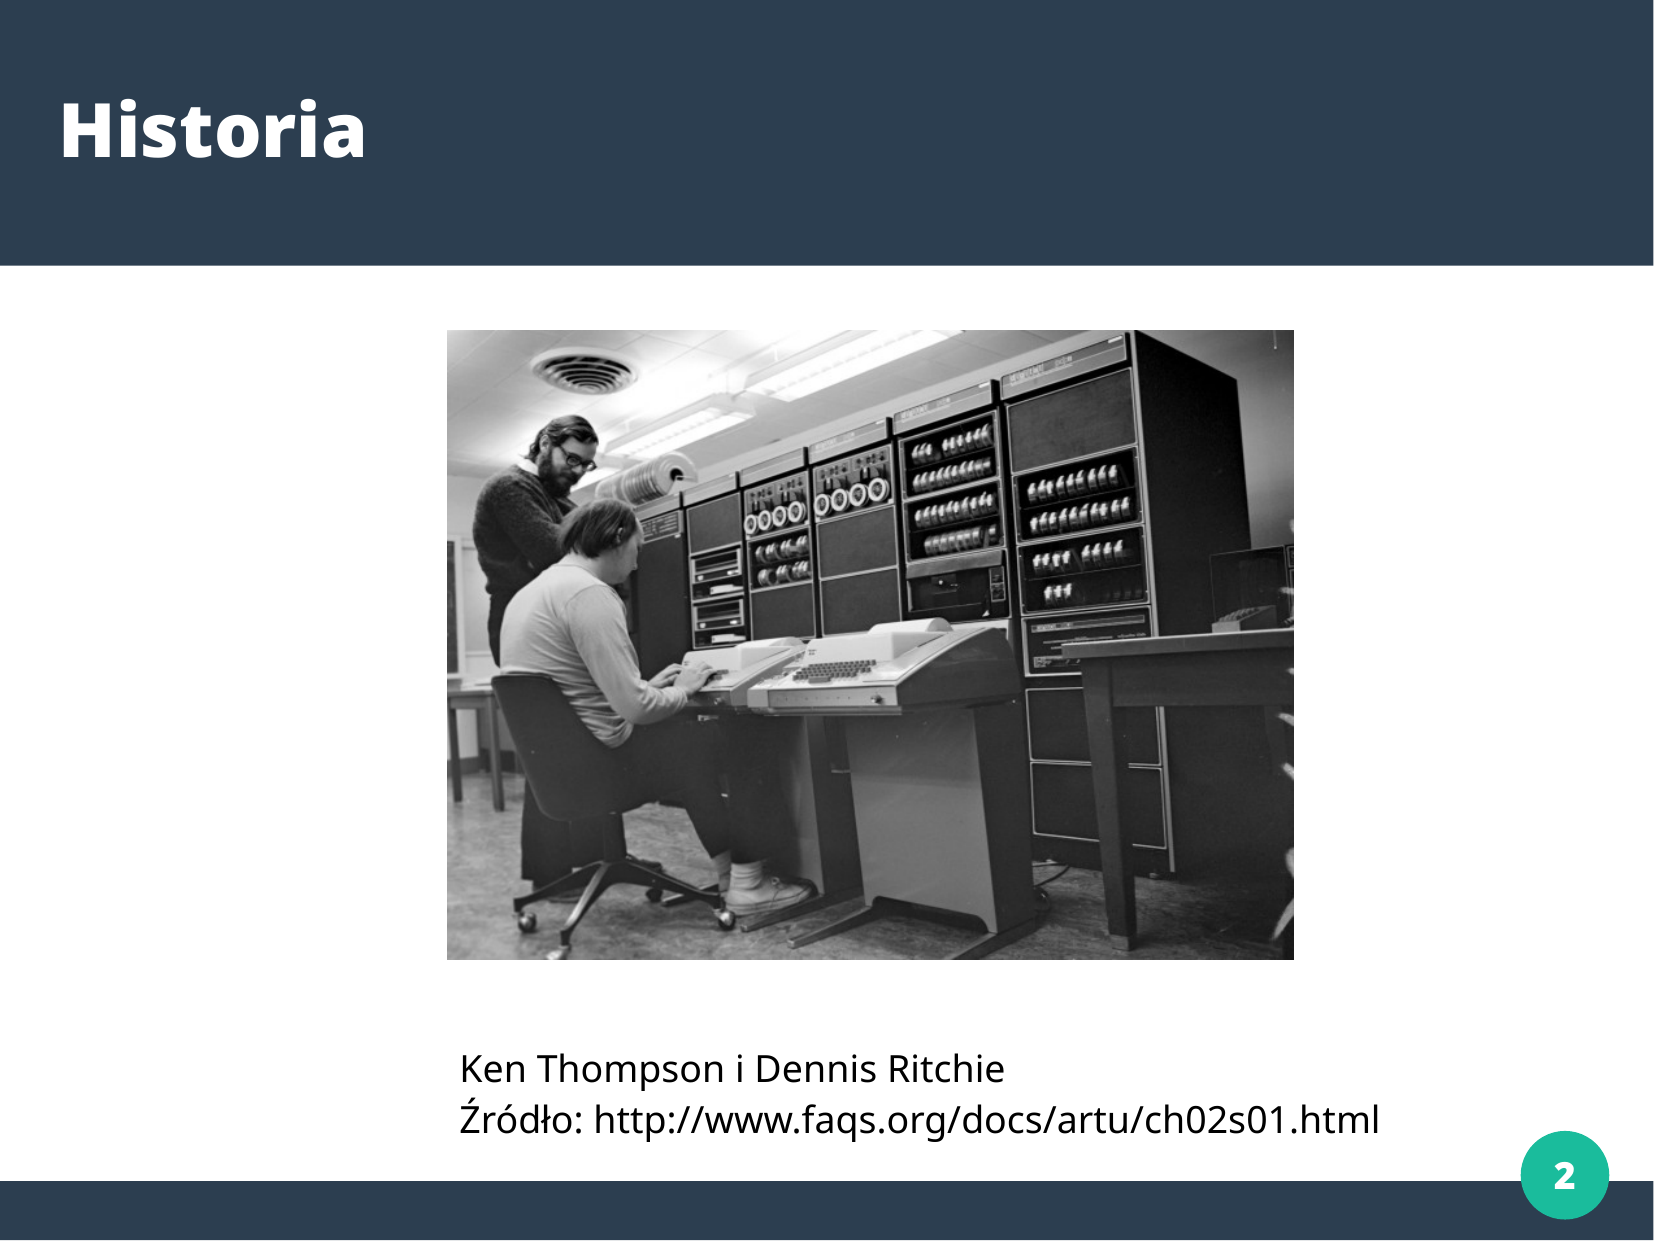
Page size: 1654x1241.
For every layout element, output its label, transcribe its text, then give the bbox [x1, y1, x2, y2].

text_box Ken Thompson i Dennis Ritchie Źródło: http://www.faqs.org/docs/artu/ch02s01.html [444, 1035, 1424, 1146]
picture [447, 330, 1294, 960]
title Historia [59, 49, 1595, 207]
